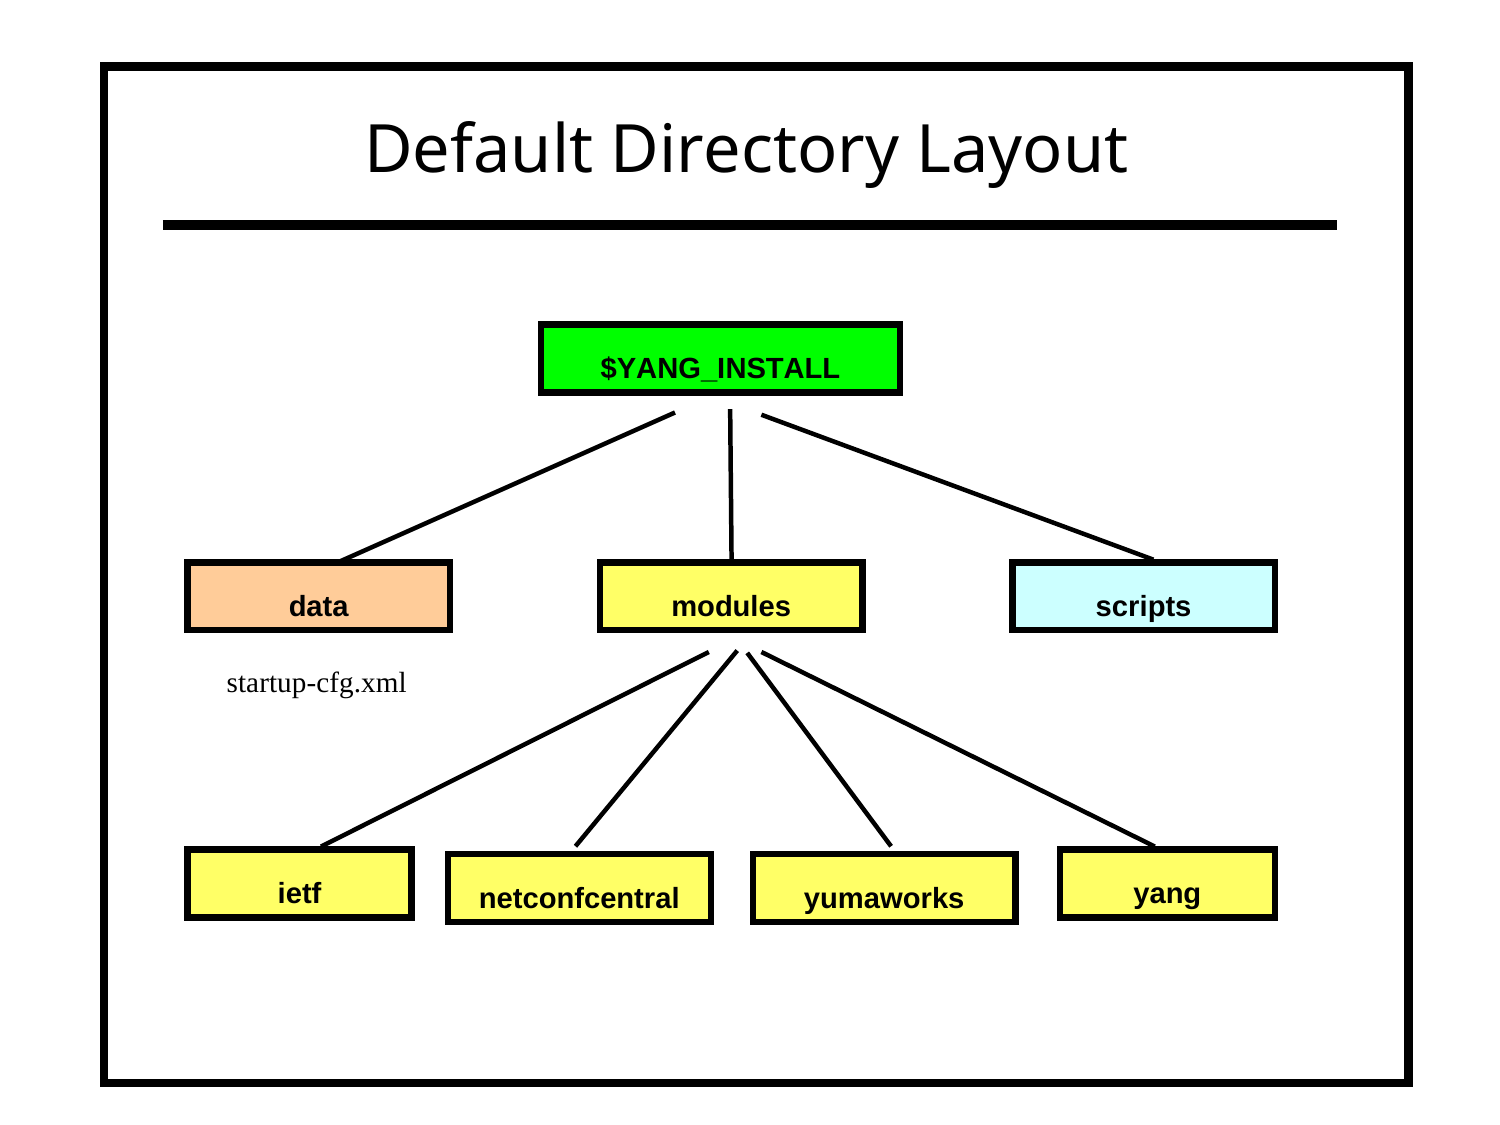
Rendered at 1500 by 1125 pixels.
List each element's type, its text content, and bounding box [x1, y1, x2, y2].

text_box startup-cfg.xml [207, 651, 427, 711]
text_box netconfcentral [448, 854, 711, 922]
text_box data [187, 562, 451, 631]
text_box ietf [187, 849, 412, 918]
text_box yang [1059, 849, 1276, 918]
title Default Directory Layout [162, 87, 1332, 200]
text_box scripts [1012, 562, 1276, 631]
text_box modules [599, 562, 863, 631]
text_box yumaworks [753, 854, 1016, 923]
text_box $YANG_INSTALL [540, 324, 901, 393]
